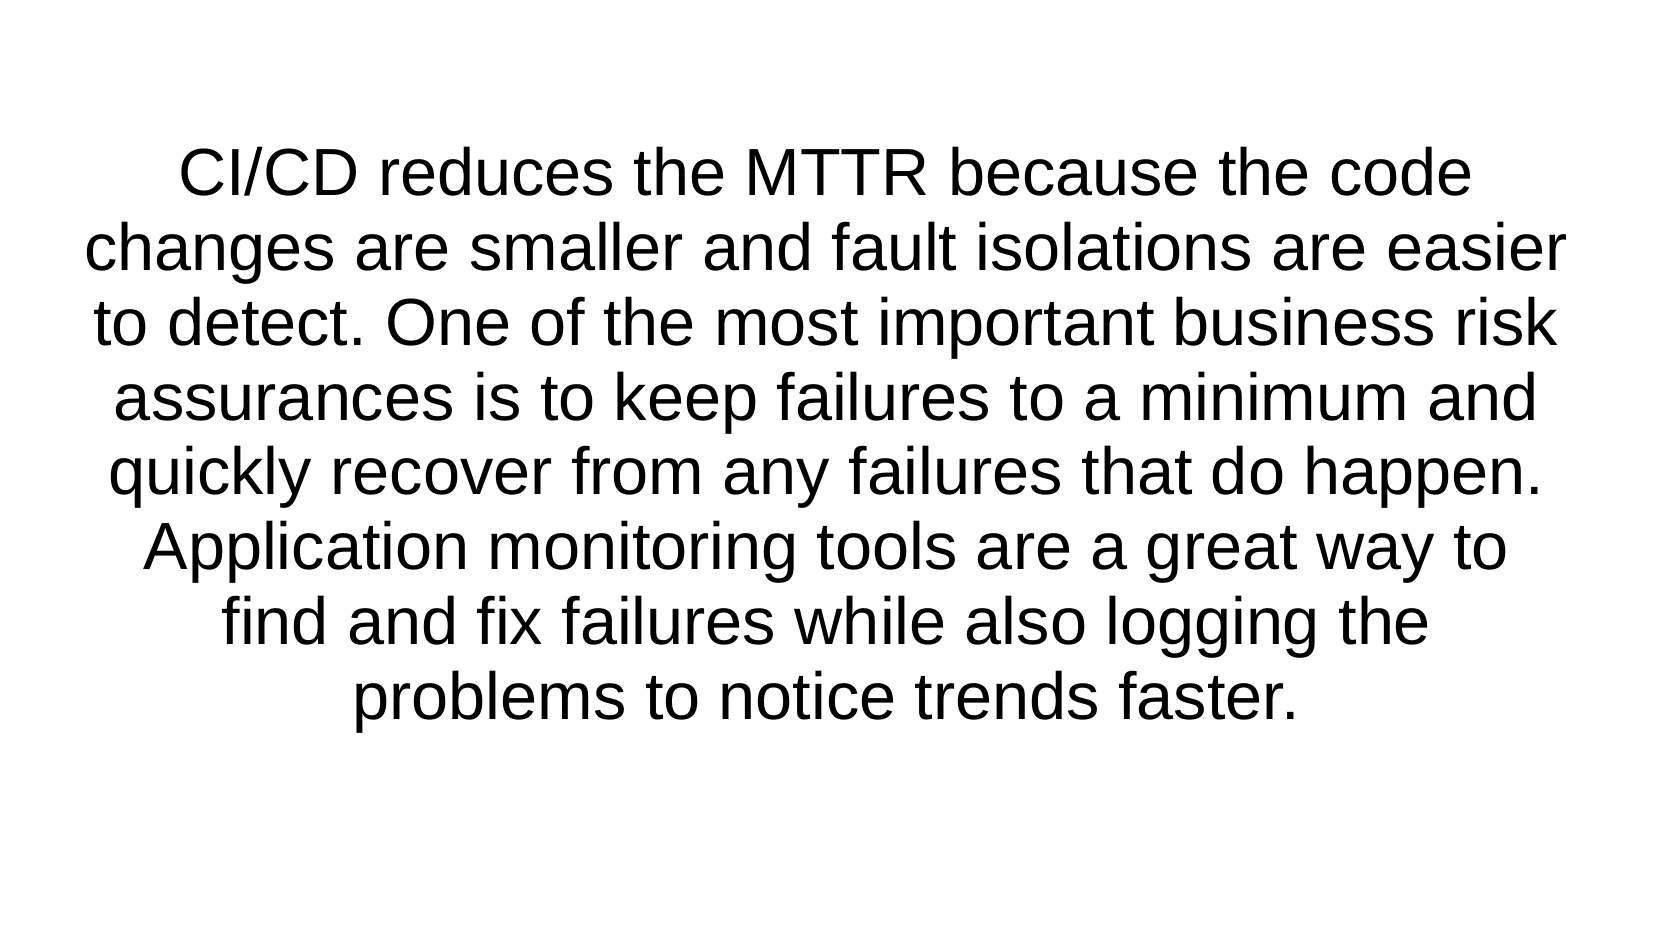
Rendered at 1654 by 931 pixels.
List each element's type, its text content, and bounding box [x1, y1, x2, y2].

subtitle CI/CD reduces the MTTR because the code changes are smaller and fault isolations are easier to detect. One of the most important business risk assurances is to keep failures to a minimum and quickly recover from any failures that do happen. Application monitoring tools are a great way to find and fix failures while also logging the problems to notice trends faster. [82, 37, 1571, 757]
